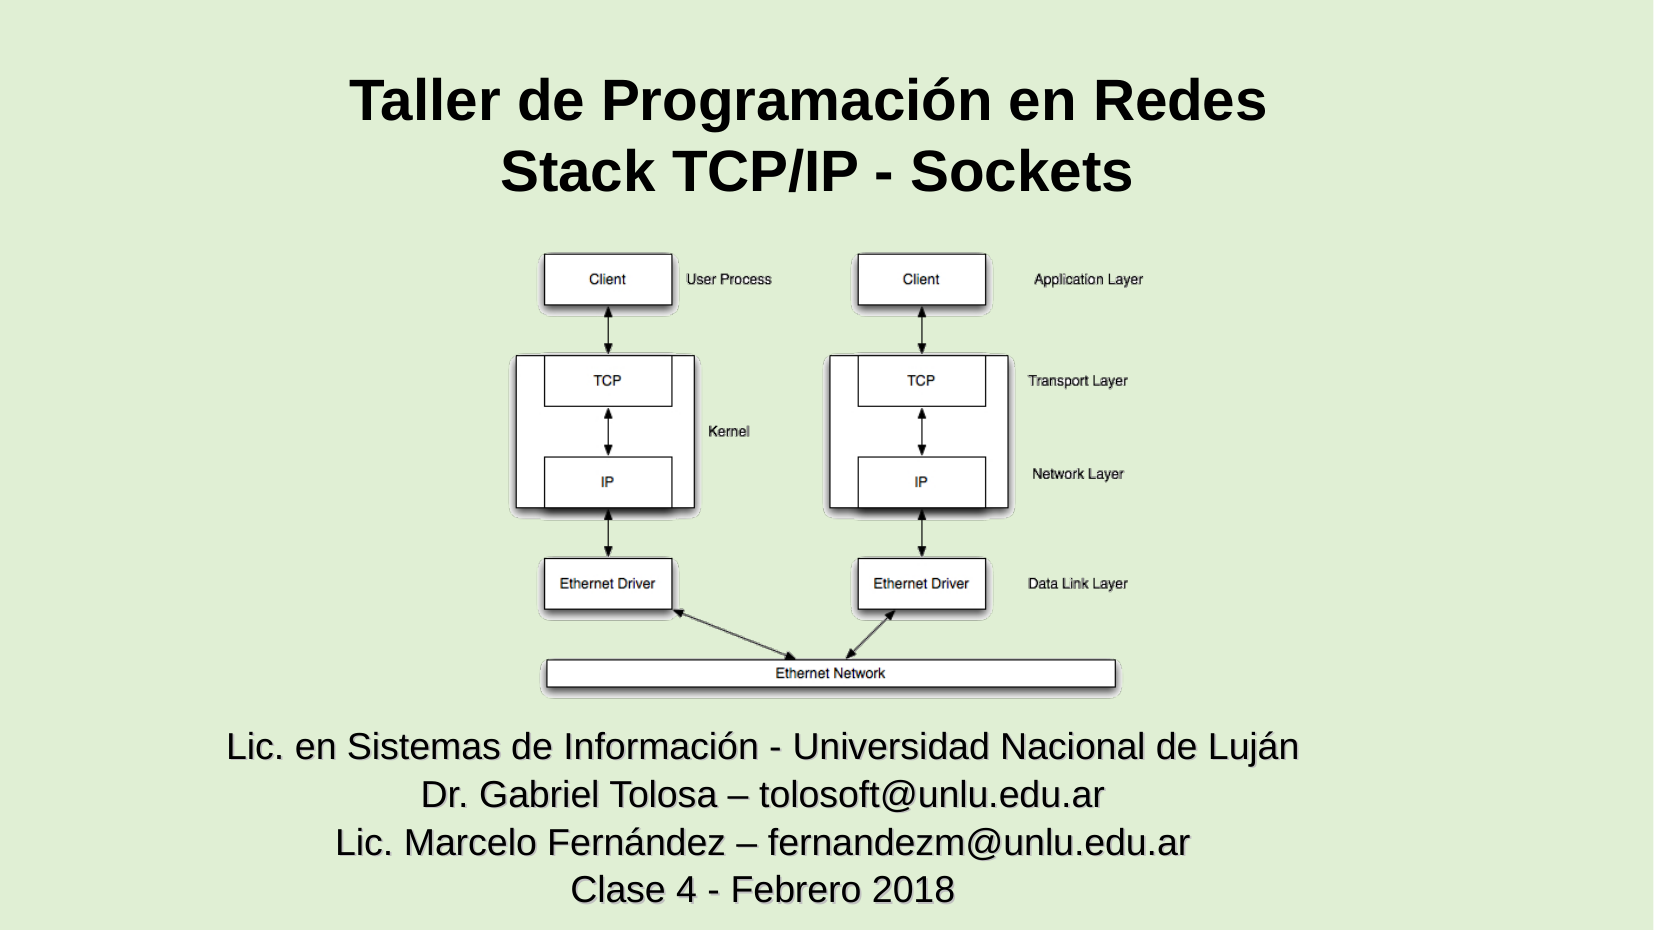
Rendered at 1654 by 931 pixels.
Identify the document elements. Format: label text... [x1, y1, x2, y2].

text_box Lic. en Sistemas de Información - Universidad Nacional de Luján Dr. Gabriel Tolosa – tolosoft@unlu.edu.ar Lic. Marcelo Fernández – fernandezm@unlu.edu.ar Clase 4 - Febrero 2018 [63, 717, 1463, 919]
picture [491, 236, 1162, 716]
text_box Taller de Programación en Redes Stack TCP/IP - Sockets [65, 60, 1570, 212]
